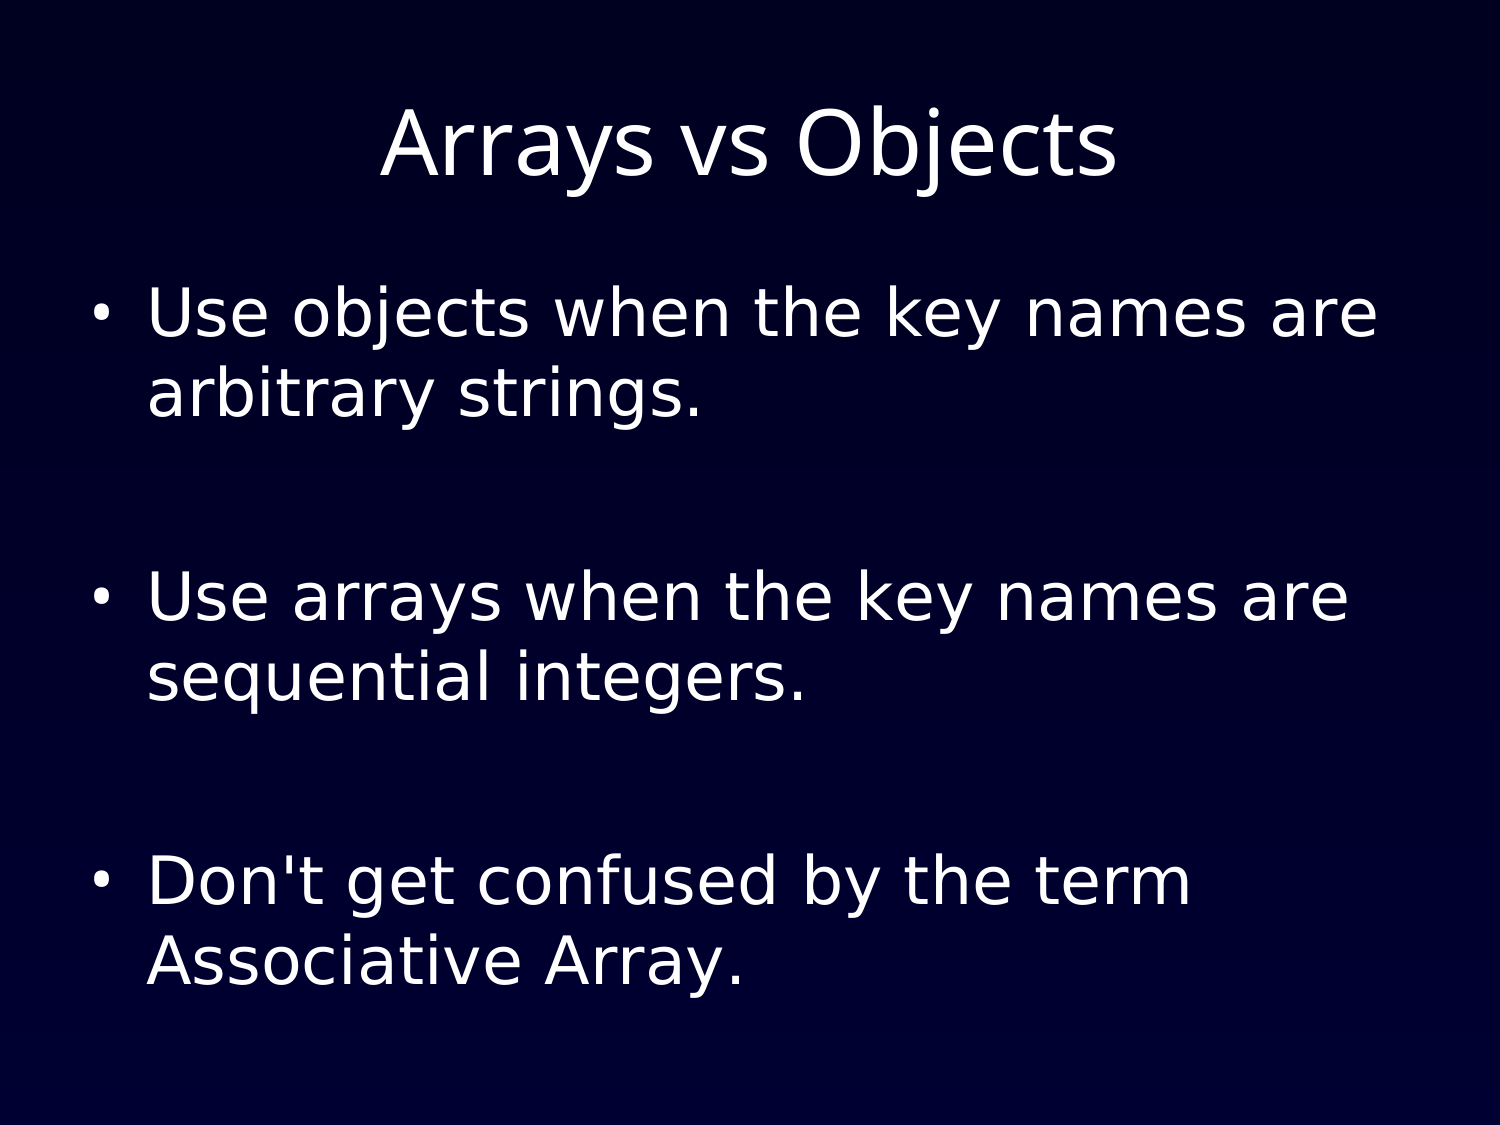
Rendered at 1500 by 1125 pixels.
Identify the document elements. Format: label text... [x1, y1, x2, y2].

list Use objects when the key names are arbitrary strings. Use arrays when the key names are sequential integers. Don't get confused by the term Associative Array. [75, 262, 1426, 1101]
title Arrays vs Objects [75, 45, 1426, 233]
